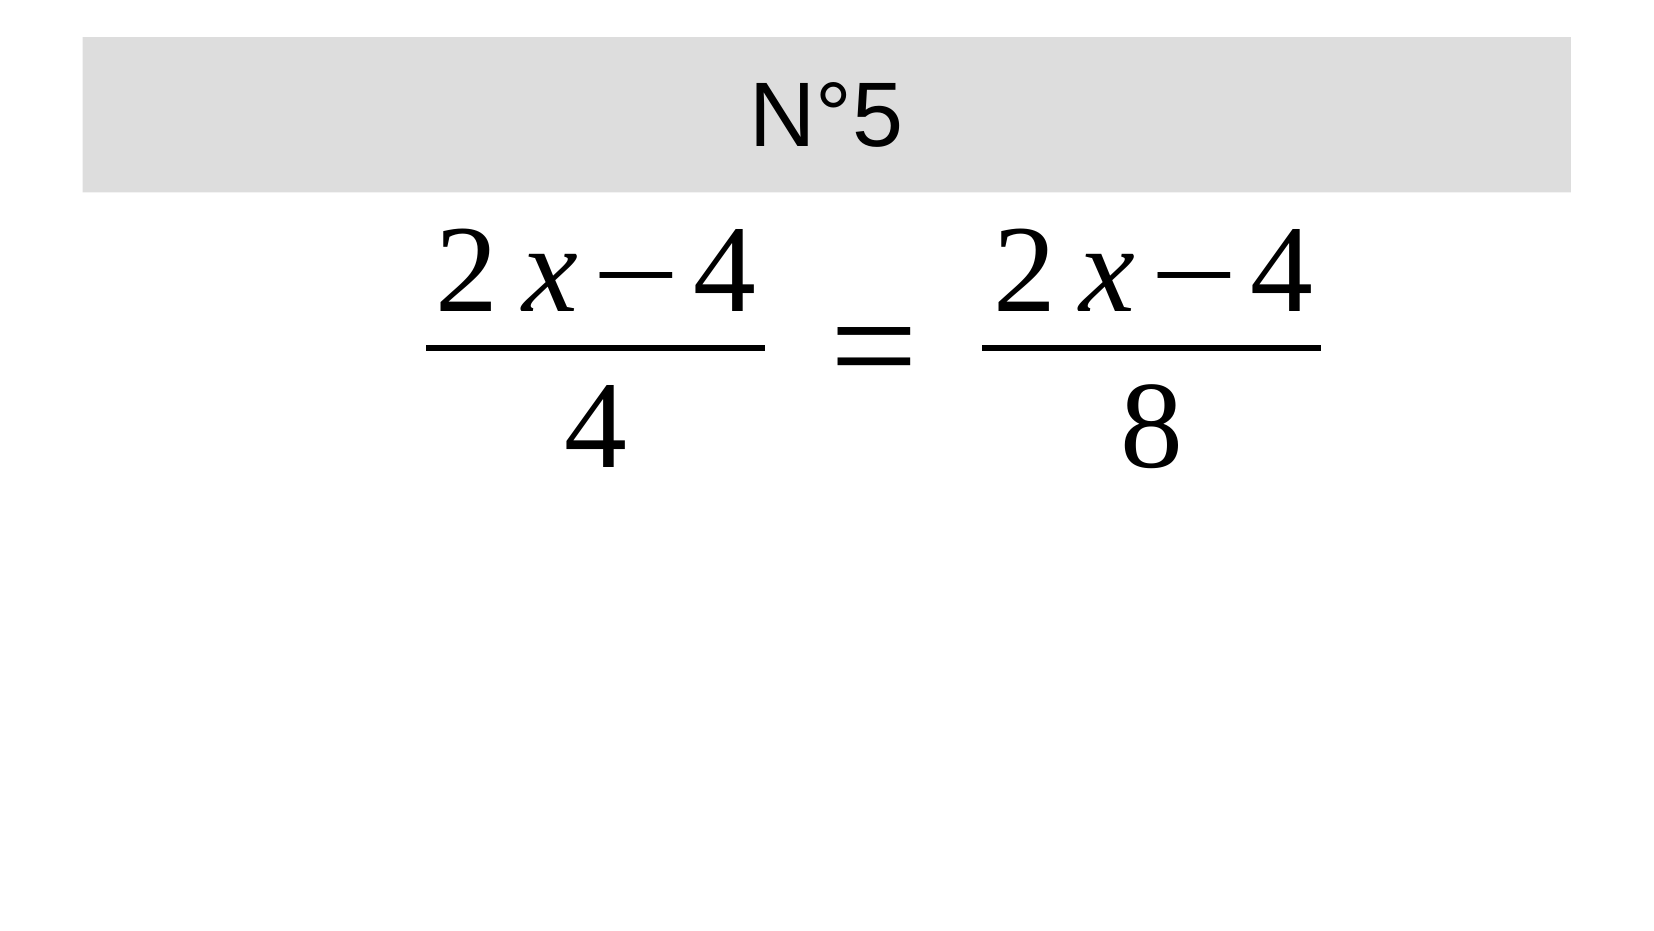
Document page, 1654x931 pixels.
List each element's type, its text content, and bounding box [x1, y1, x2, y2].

title N°5 [82, 37, 1571, 193]
chart [413, 200, 1334, 496]
